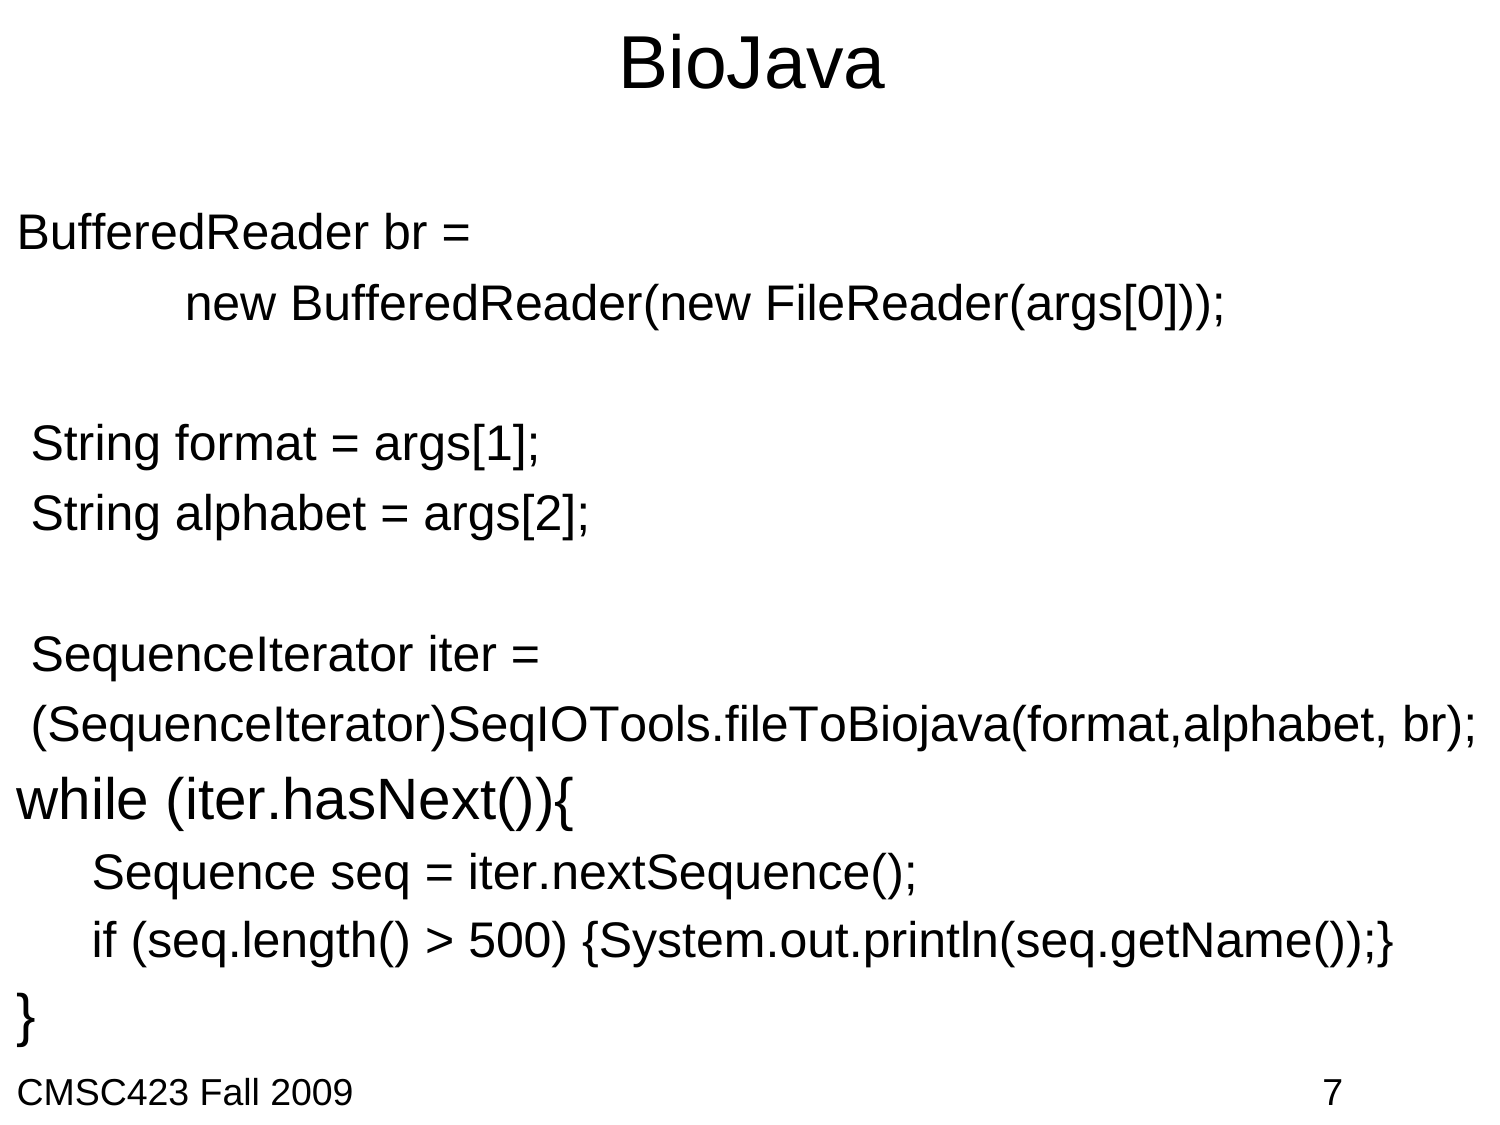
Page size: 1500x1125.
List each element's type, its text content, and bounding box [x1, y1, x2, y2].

title BioJava [19, 9, 1485, 116]
list BufferedReader br = new BufferedReader(new FileReader(args[0])); String format = args[1]; String alphabet = args[2]; SequenceIterator iter = (SequenceIterator)SeqIOTools.fileToBiojava(format,alphabet, br); while (iter.hasNext()){ Sequence seq = iter.nextSequence(); if (seq.length() > 500) {System.out.println(seq.getName());} } [16, 124, 1485, 1057]
